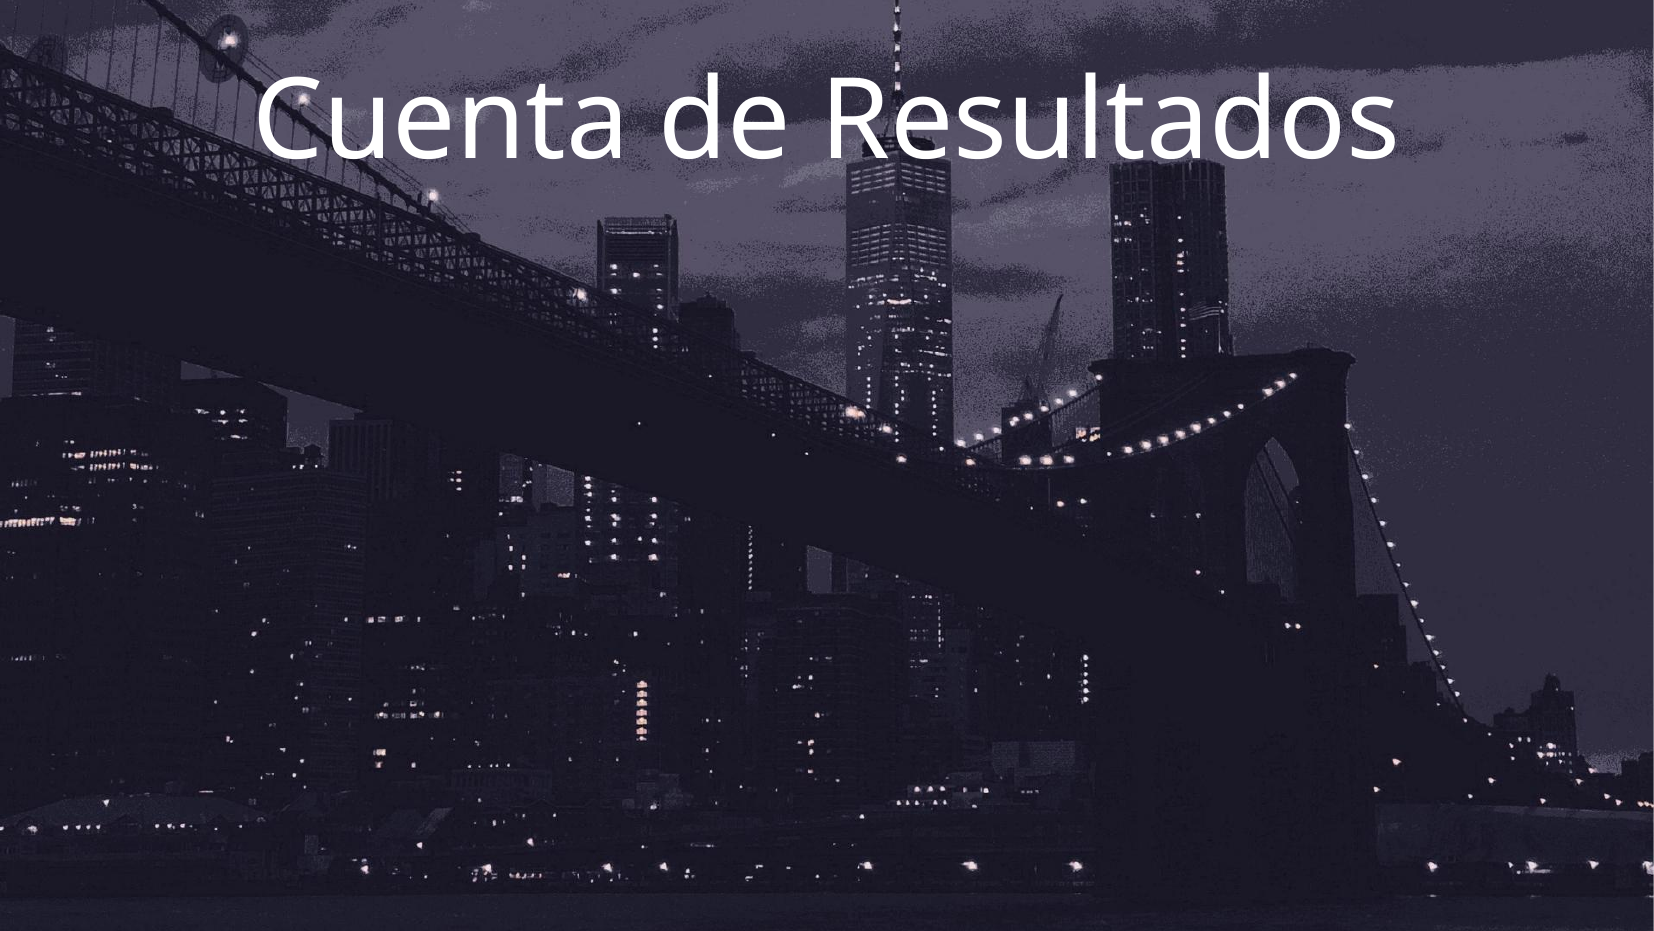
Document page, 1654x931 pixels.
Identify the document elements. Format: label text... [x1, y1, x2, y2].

picture [0, 0, 1654, 931]
title Cuenta de Resultados [82, 37, 1571, 193]
